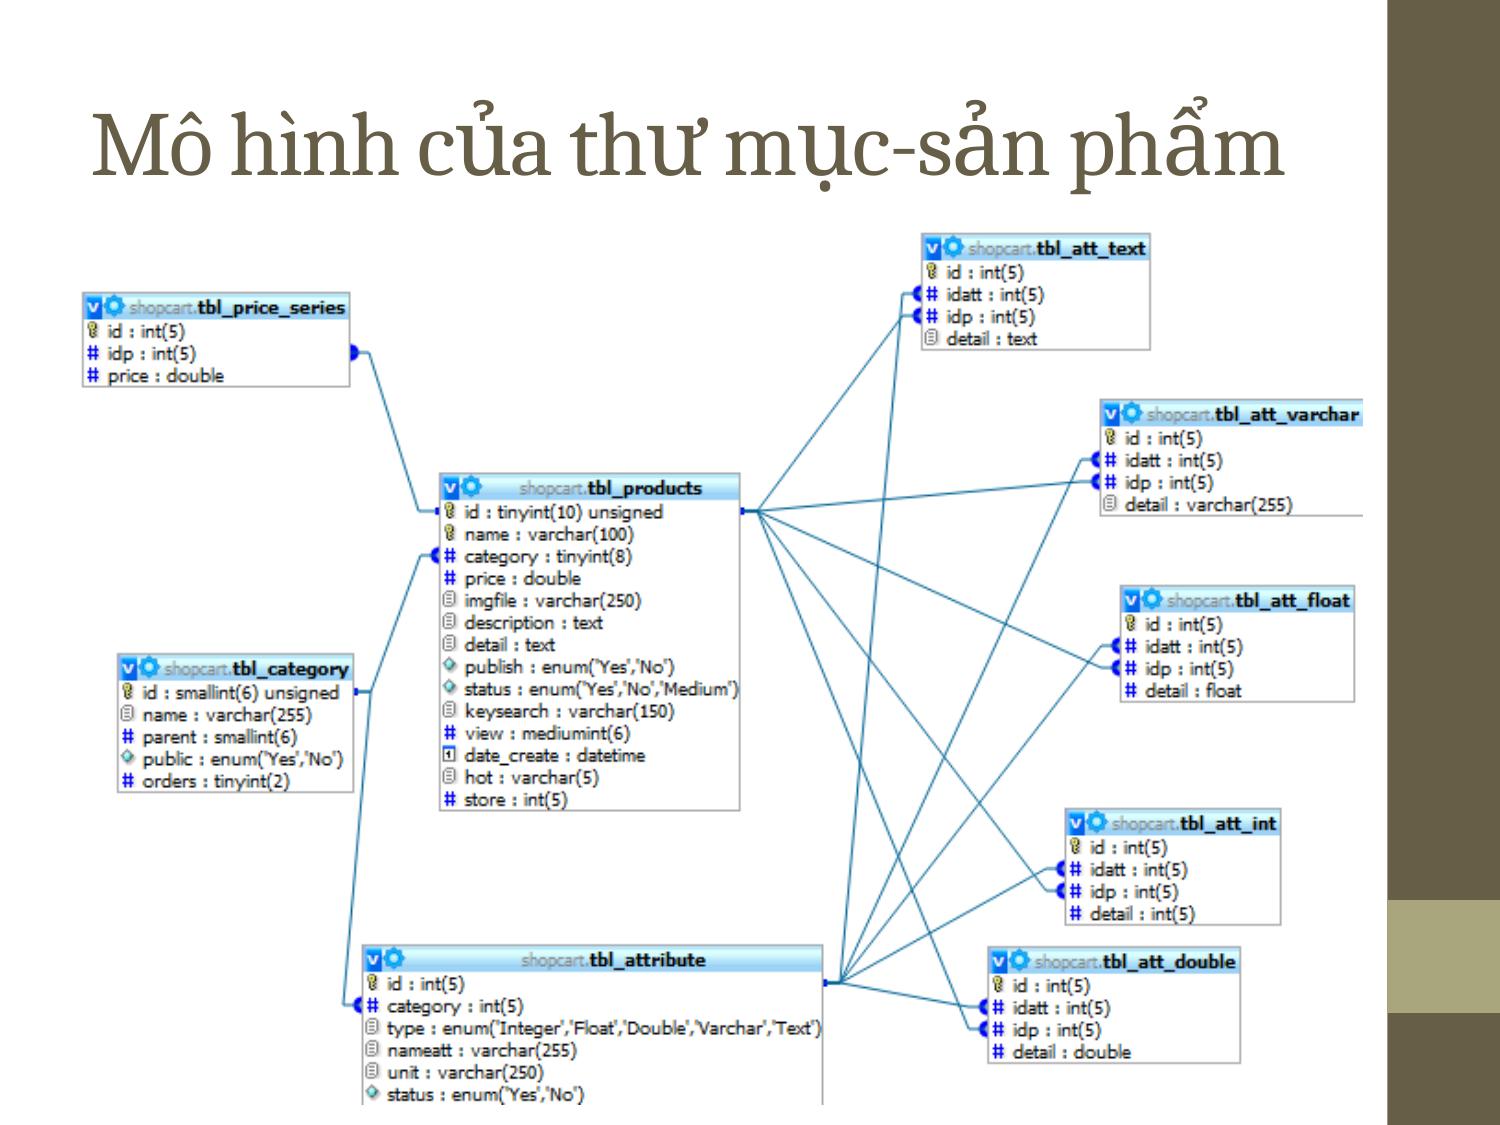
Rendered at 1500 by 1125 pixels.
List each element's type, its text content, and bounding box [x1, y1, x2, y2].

title Mô hình của thư mục-sản phẩm [75, 45, 1326, 224]
picture [75, 224, 1363, 1105]
